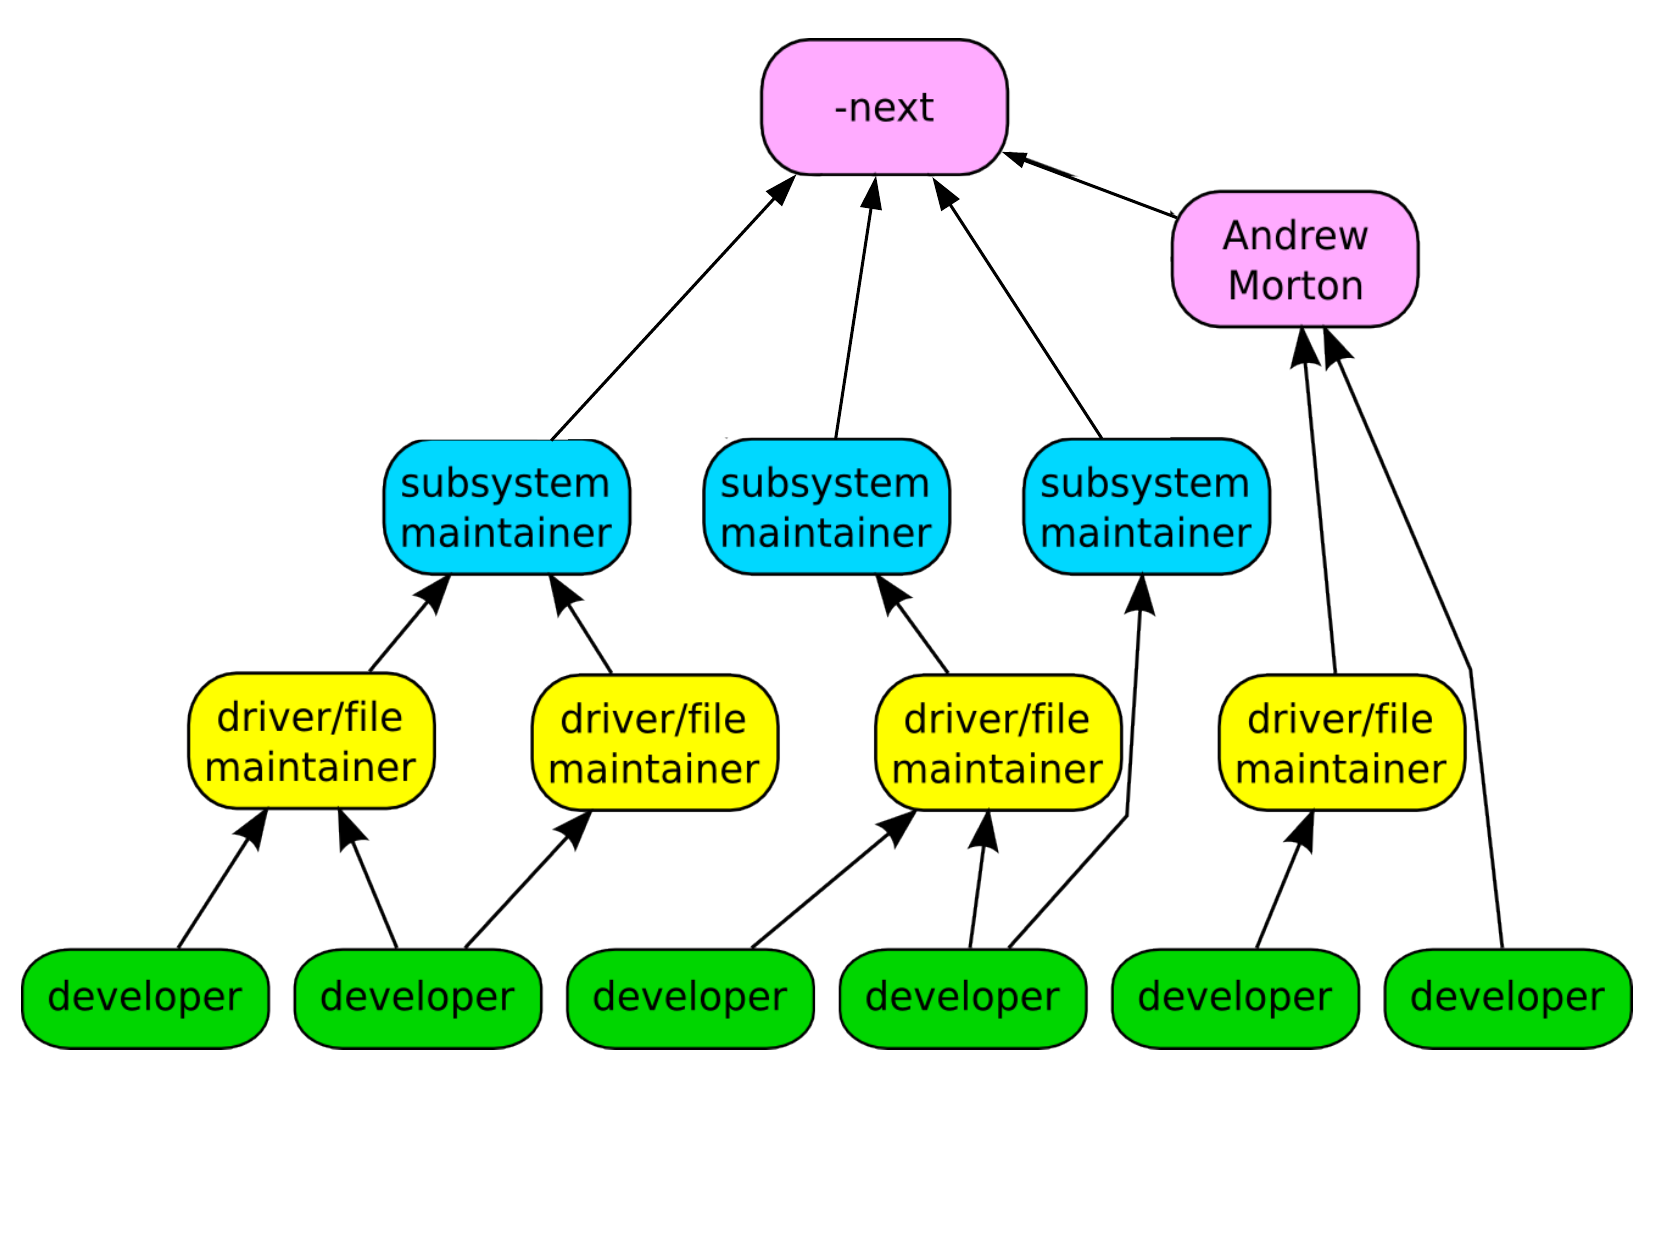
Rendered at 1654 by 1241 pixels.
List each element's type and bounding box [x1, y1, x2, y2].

picture [21, 38, 1633, 1051]
text_box [838, 176, 1171, 466]
text_box [1073, 176, 1171, 213]
text_box [555, 176, 875, 440]
text_box [317, 120, 791, 440]
